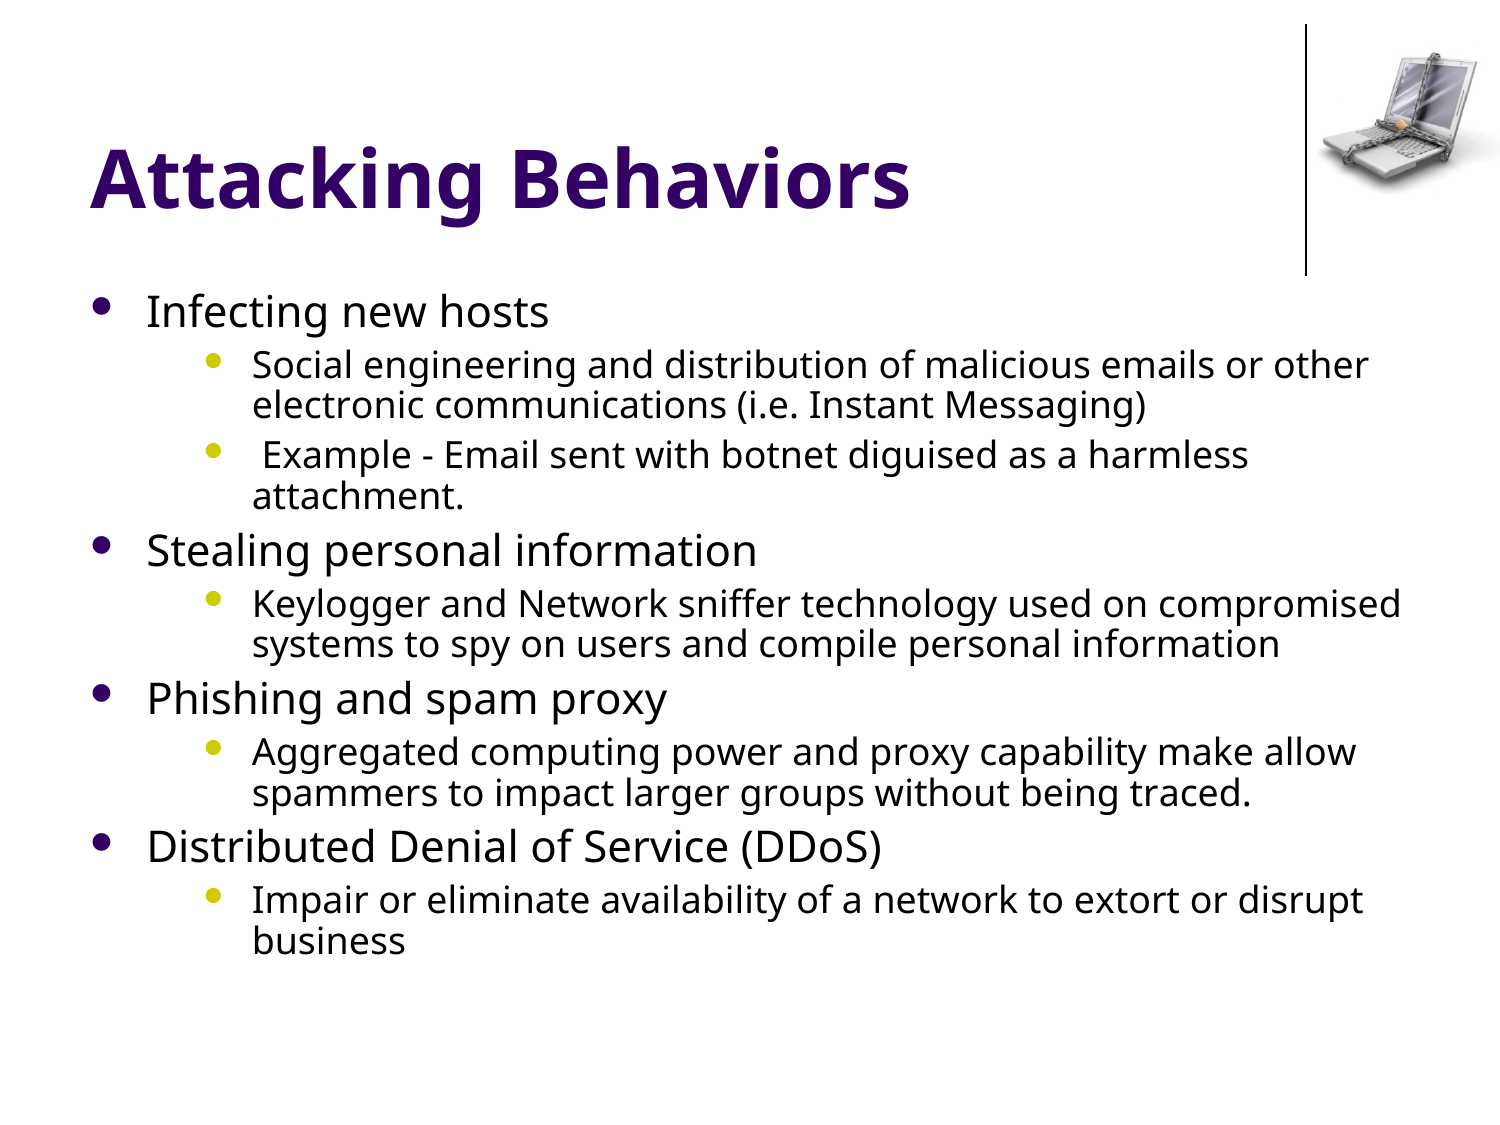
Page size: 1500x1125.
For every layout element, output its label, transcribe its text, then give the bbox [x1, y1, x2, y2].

title Attacking Behaviors [74, 20, 1313, 233]
picture [1313, 41, 1500, 200]
list Infecting new hosts Social engineering and distribution of malicious emails or other electronic communications (i.e. Instant Messaging) Example - Email sent with botnet diguised as a harmless attachment. Stealing personal information Keylogger and Network sniffer technology used on compromised systems to spy on users and compile personal information Phishing and spam proxy Aggregated computing power and proxy capability make allow spammers to impact larger groups without being traced. Distributed Denial of Service (DDoS) Impair or eliminate availability of a network to extort or disrupt business [75, 282, 1426, 1006]
